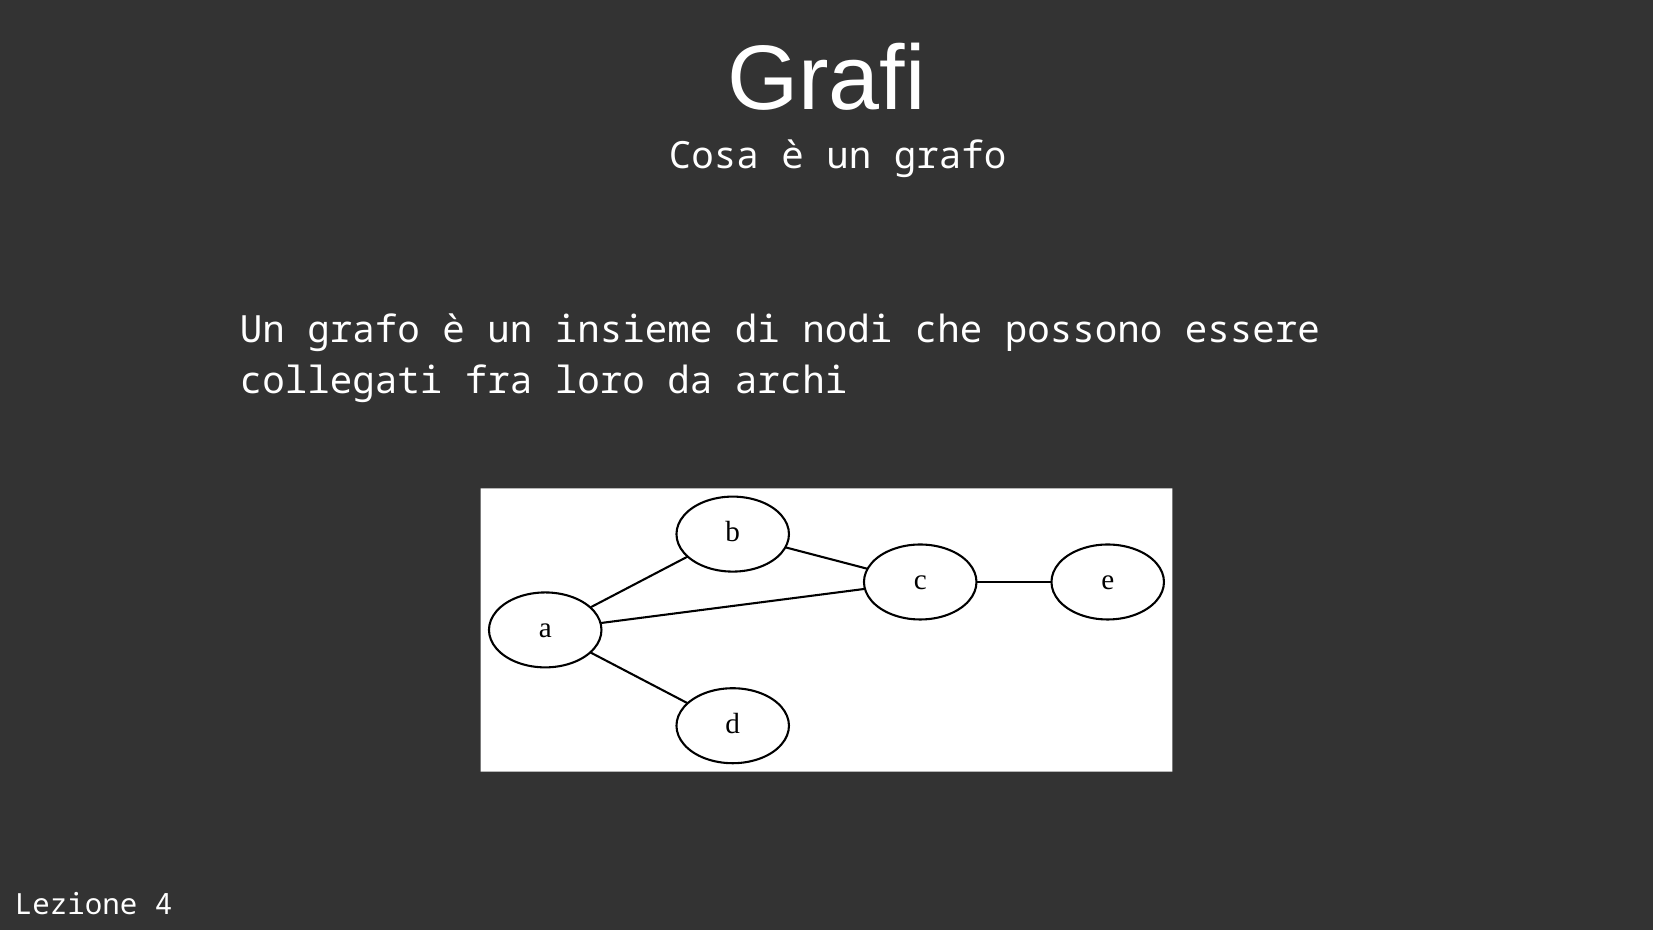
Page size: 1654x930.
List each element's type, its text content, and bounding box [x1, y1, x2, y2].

title Grafi [82, 0, 1571, 156]
text_box Lezione 4 [0, 875, 188, 930]
text_box Un grafo è un insieme di nodi che possono essere collegati fra loro da archi [225, 295, 1426, 413]
text_box Cosa è un grafo [654, 121, 1022, 188]
picture [479, 487, 1174, 773]
